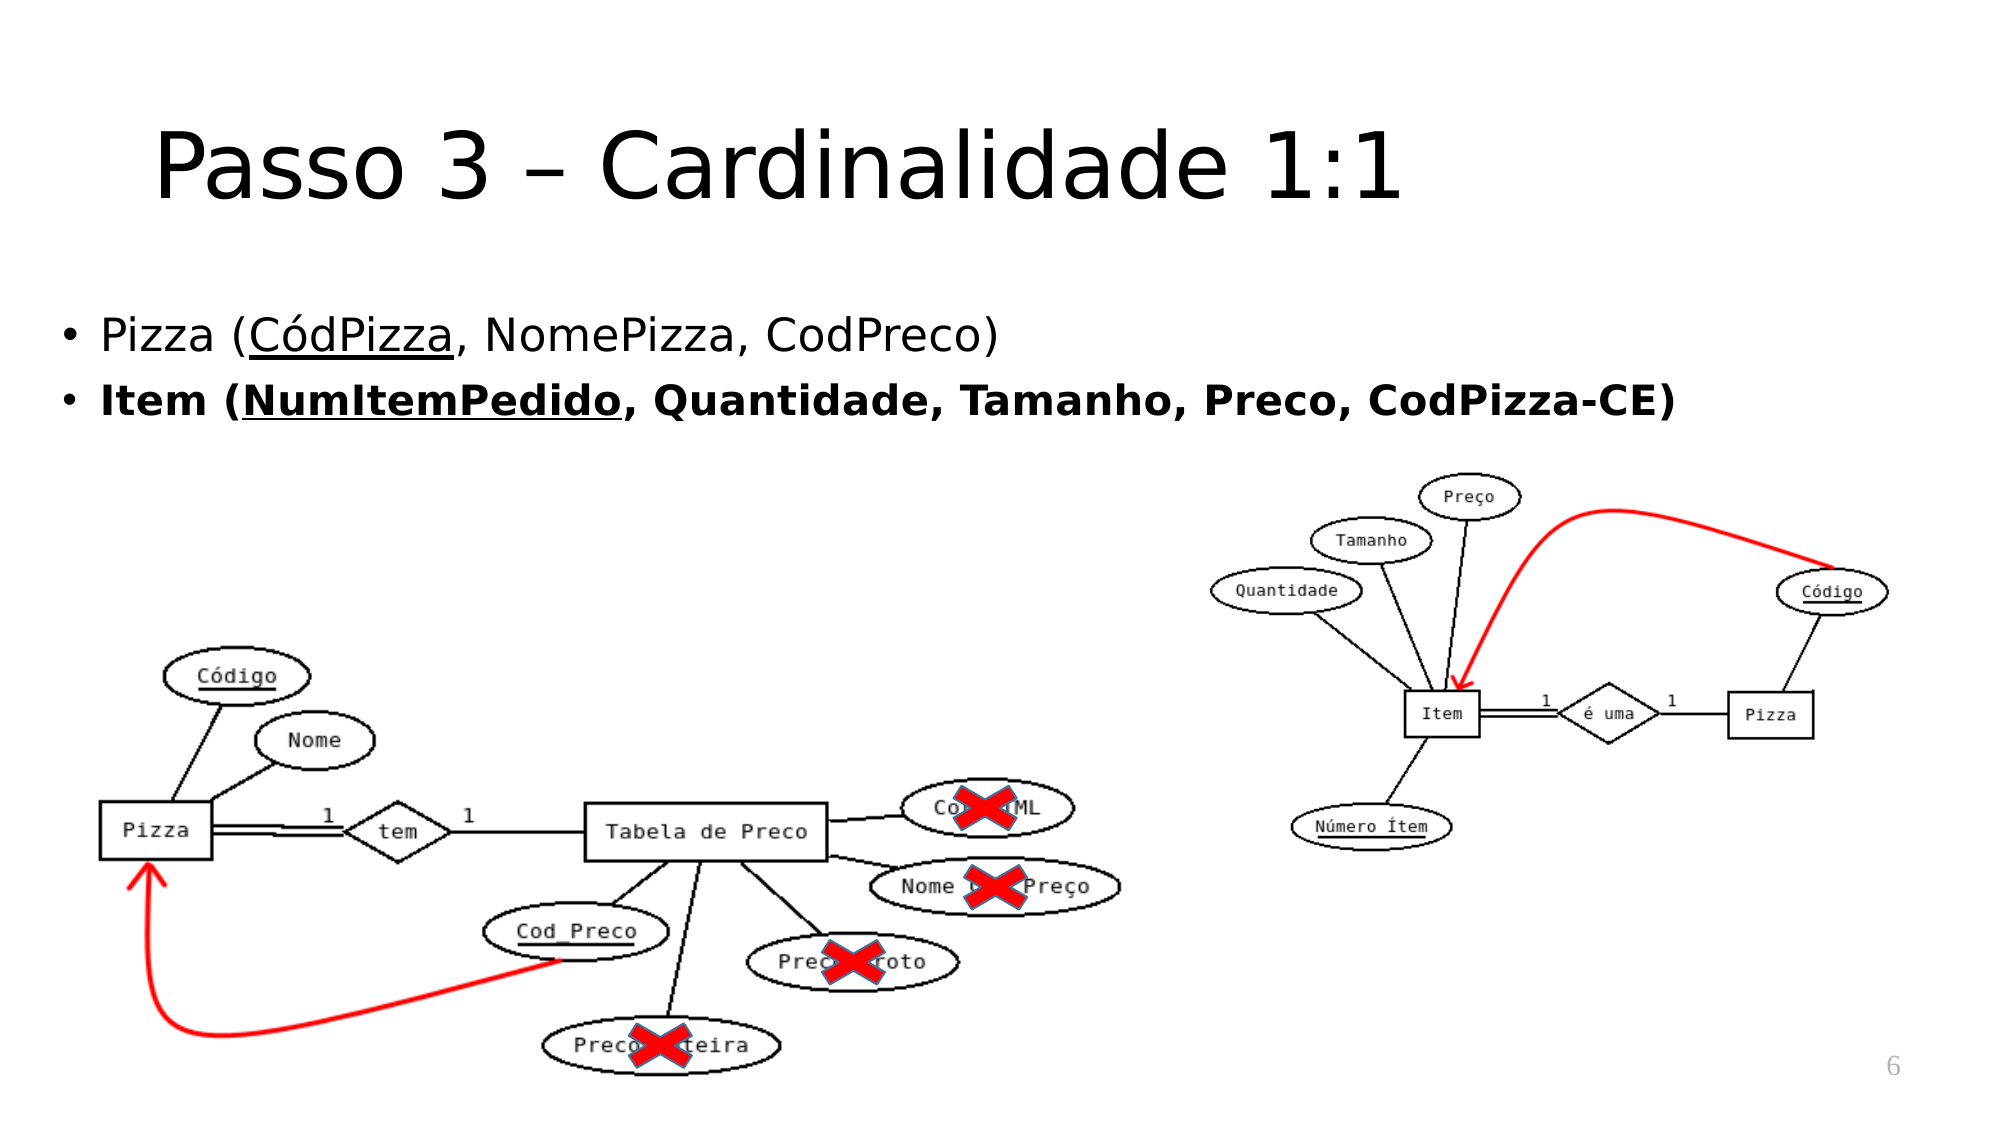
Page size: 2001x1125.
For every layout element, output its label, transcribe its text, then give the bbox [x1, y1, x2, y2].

text_box [632, 1026, 689, 1065]
text_box [967, 867, 1024, 907]
text_box [956, 788, 1014, 828]
picture [23, 590, 1123, 1099]
text_box [825, 942, 882, 982]
picture [1205, 460, 1961, 913]
title Passo 3 – Cardinalidade 1:1 [150, 104, 1426, 295]
text_box Pizza (CódPizza, NomePizza, CodPreco) Item (NumItemPedido, Quantidade, Tamanho, Preco, CodPizza-CE) [60, 298, 1779, 424]
